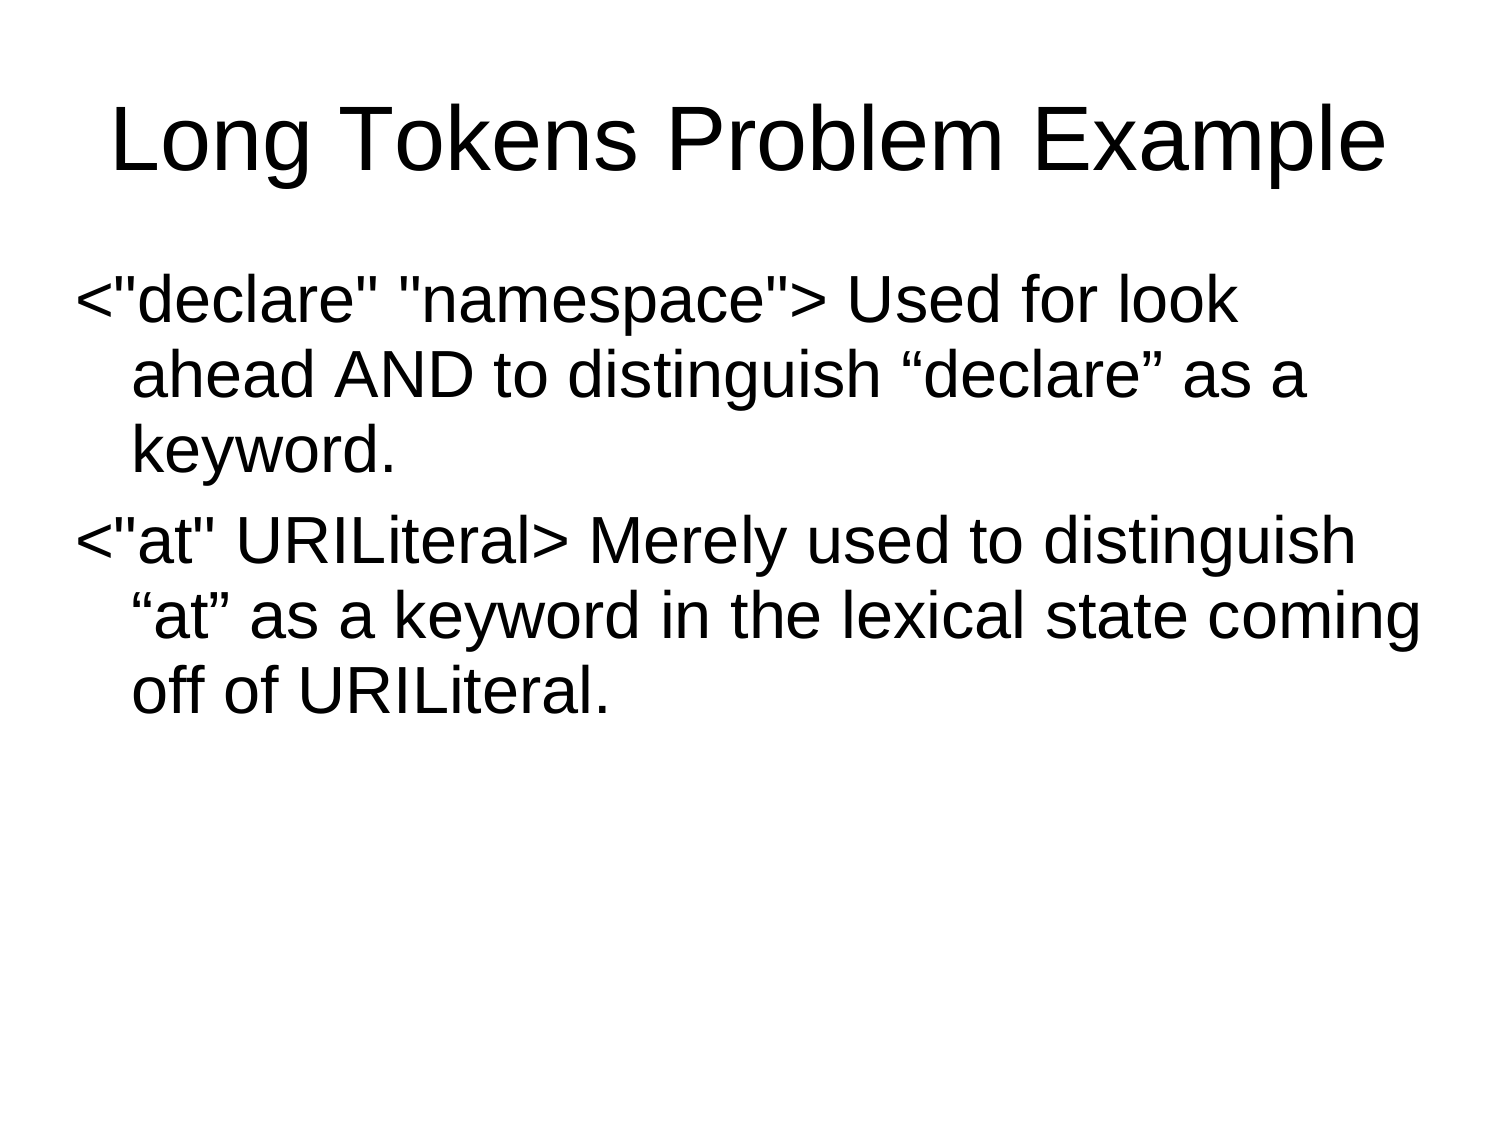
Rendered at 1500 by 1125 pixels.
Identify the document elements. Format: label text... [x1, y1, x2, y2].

list <"declare" "namespace"> Used for look ahead AND to distinguish “declare” as a keyword. <"at" URILiteral> Merely used to distinguish “at” as a keyword in the lexical state coming off of URILiteral. [75, 262, 1426, 1006]
title Long Tokens Problem Example [75, 45, 1426, 233]
